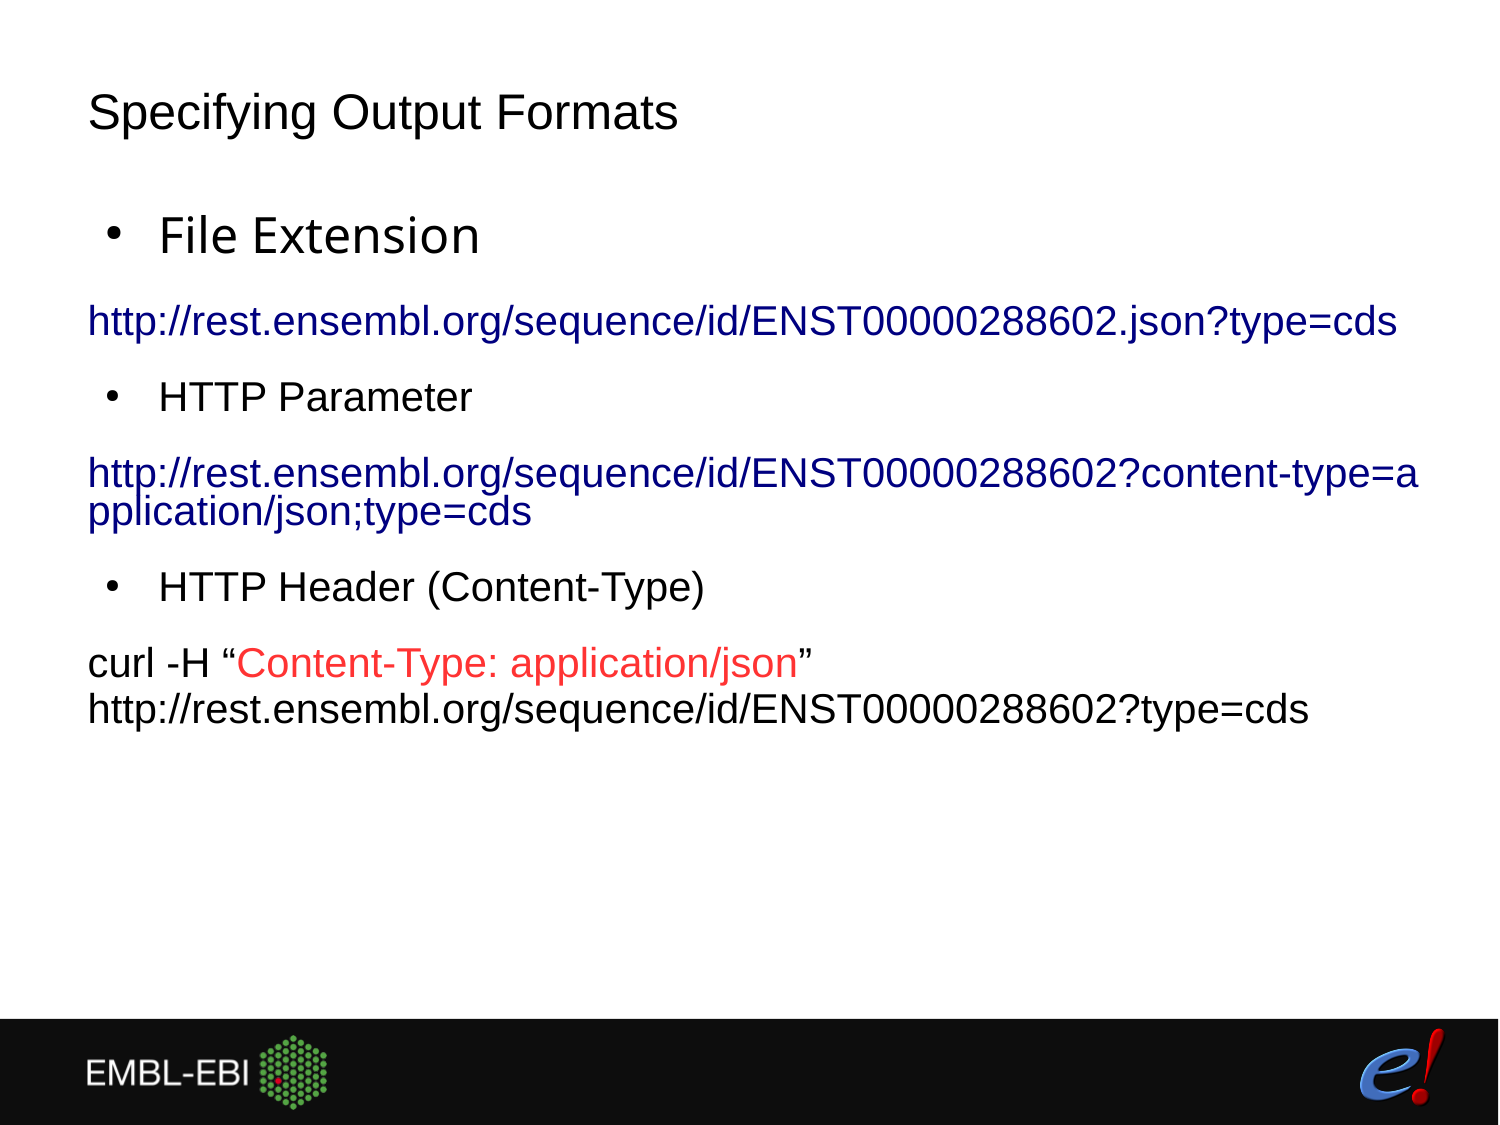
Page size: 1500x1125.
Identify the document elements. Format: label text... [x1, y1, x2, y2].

list File Extension http://rest.ensembl.org/sequence/id/ENST00000288602.json?type=cds HTTP Parameter http://rest.ensembl.org/sequence/id/ENST00000288602?content-type=application/json;type=cds HTTP Header (Content-Type) curl -H “Content-Type: application/json” http://rest.ensembl.org/sequence/id/ENST00000288602?type=cds [87, 200, 1425, 914]
title Specifying Output Formats [87, 50, 1425, 175]
picture [1357, 1026, 1448, 1112]
picture [87, 1035, 327, 1110]
